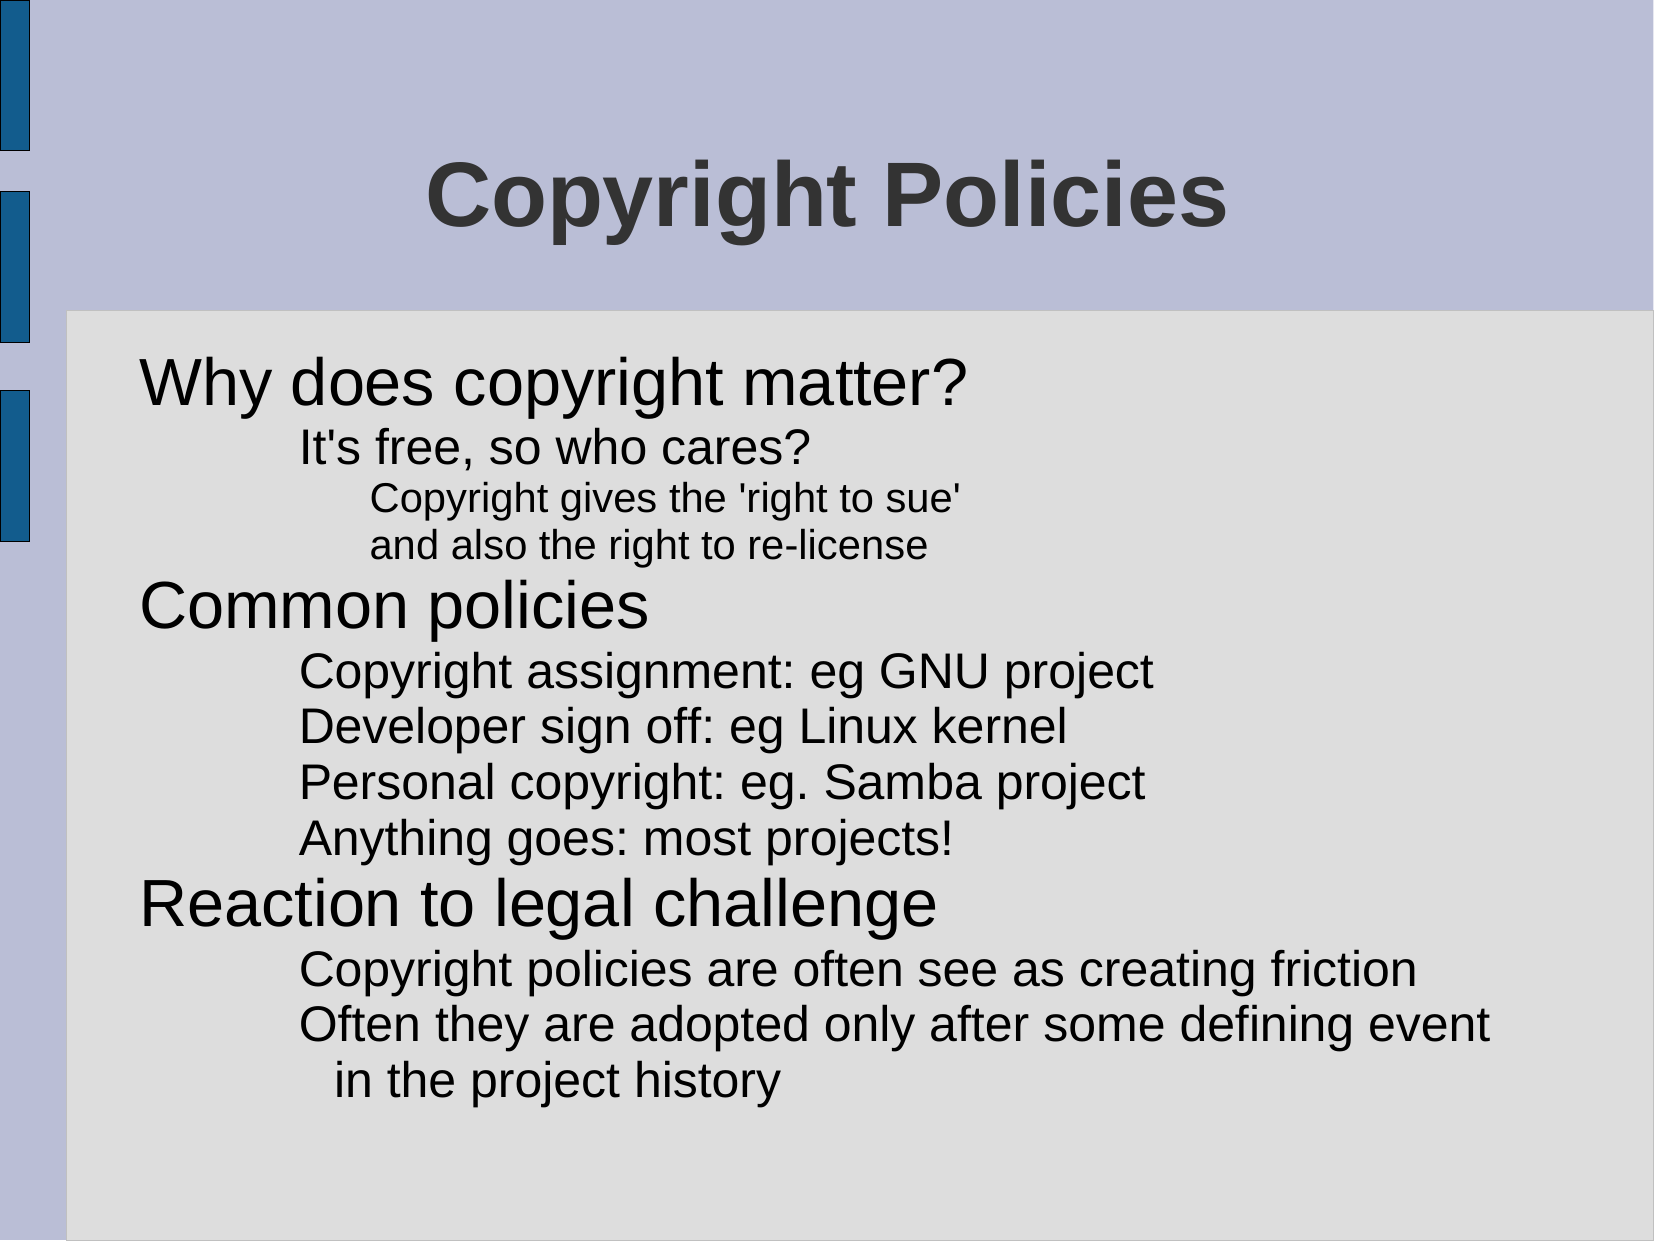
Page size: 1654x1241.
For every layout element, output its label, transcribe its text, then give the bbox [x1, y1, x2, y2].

list Why does copyright matter? It's free, so who cares? Copyright gives the 'right to sue' and also the right to re-license Common policies Copyright assignment: eg GNU project Developer sign off: eg Linux kernel Personal copyright: eg. Samba project Anything goes: most projects! Reaction to legal challenge Copyright policies are often see as creating friction Often they are adopted only after some defining event in the project history [121, 344, 1534, 1112]
title Copyright Policies [121, 98, 1534, 291]
